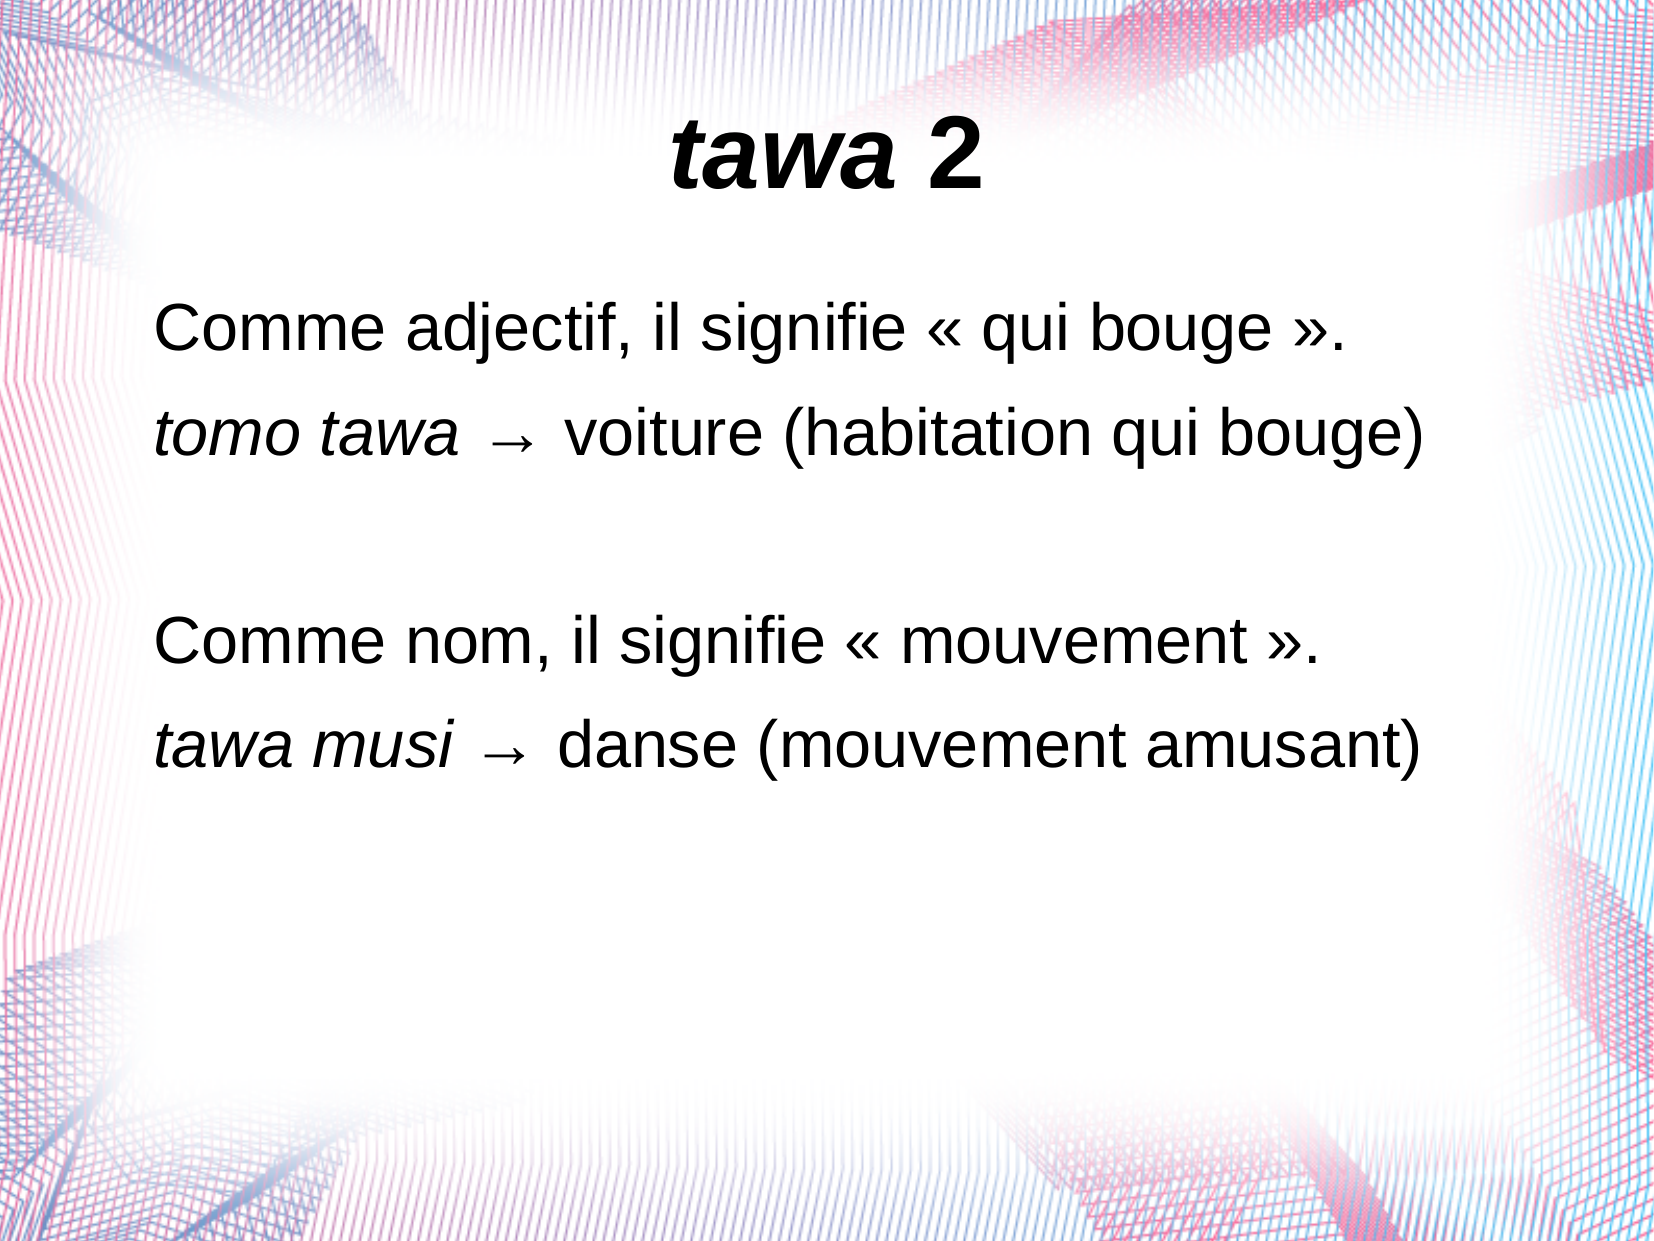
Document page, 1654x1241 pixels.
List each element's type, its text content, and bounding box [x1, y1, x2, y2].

title tawa 2 [82, 49, 1571, 257]
list Comme adjectif, il signifie « qui bouge ». tomo tawa → voiture (habitation qui bouge) Comme nom, il signifie « mouvement ». tawa musi → danse (mouvement amusant) [82, 290, 1571, 1010]
picture [0, 0, 1654, 1241]
